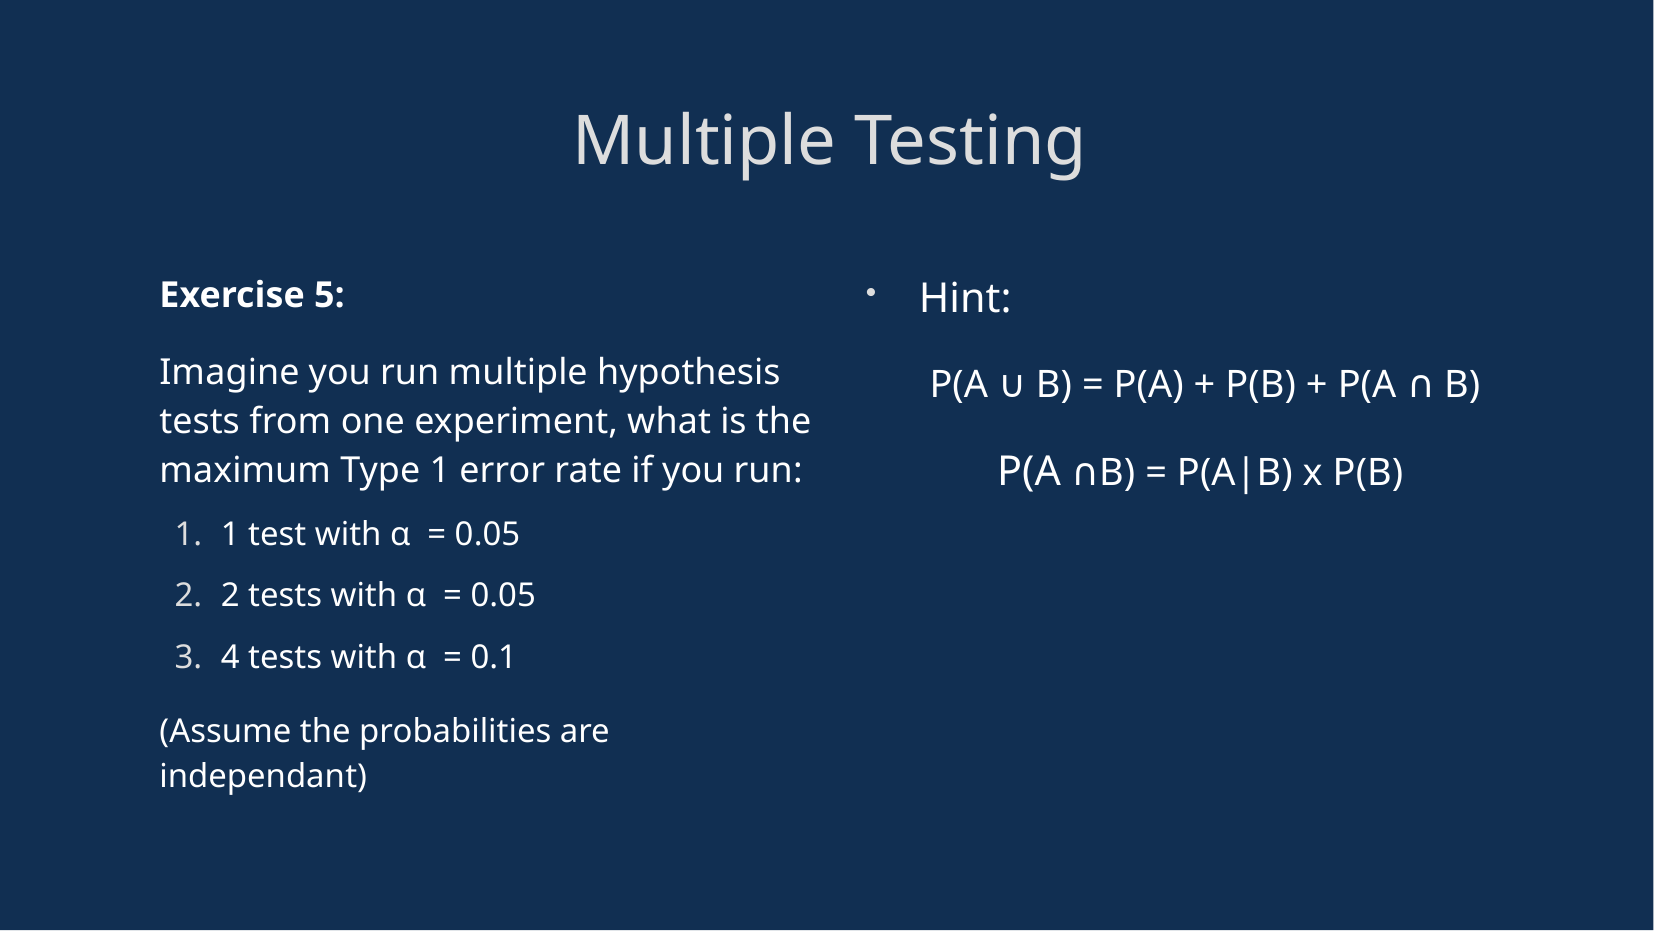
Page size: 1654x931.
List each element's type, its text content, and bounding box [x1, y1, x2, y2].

list Exercise 5: Imagine you run multiple hypothesis tests from one experiment, what is the maximum Type 1 error rate if you run: 1 test with α = 0.05 2 tests with α = 0.05 4 tests with α = 0.1 (Assume the probabilities are independant) [97, 268, 813, 806]
title Multiple Testing [97, 56, 1563, 220]
list Hint: P(A ∪ B) = P(A) + P(B) + P(A ∩ B) P(A ∩B) = P(A|B) x P(B) [848, 268, 1563, 806]
